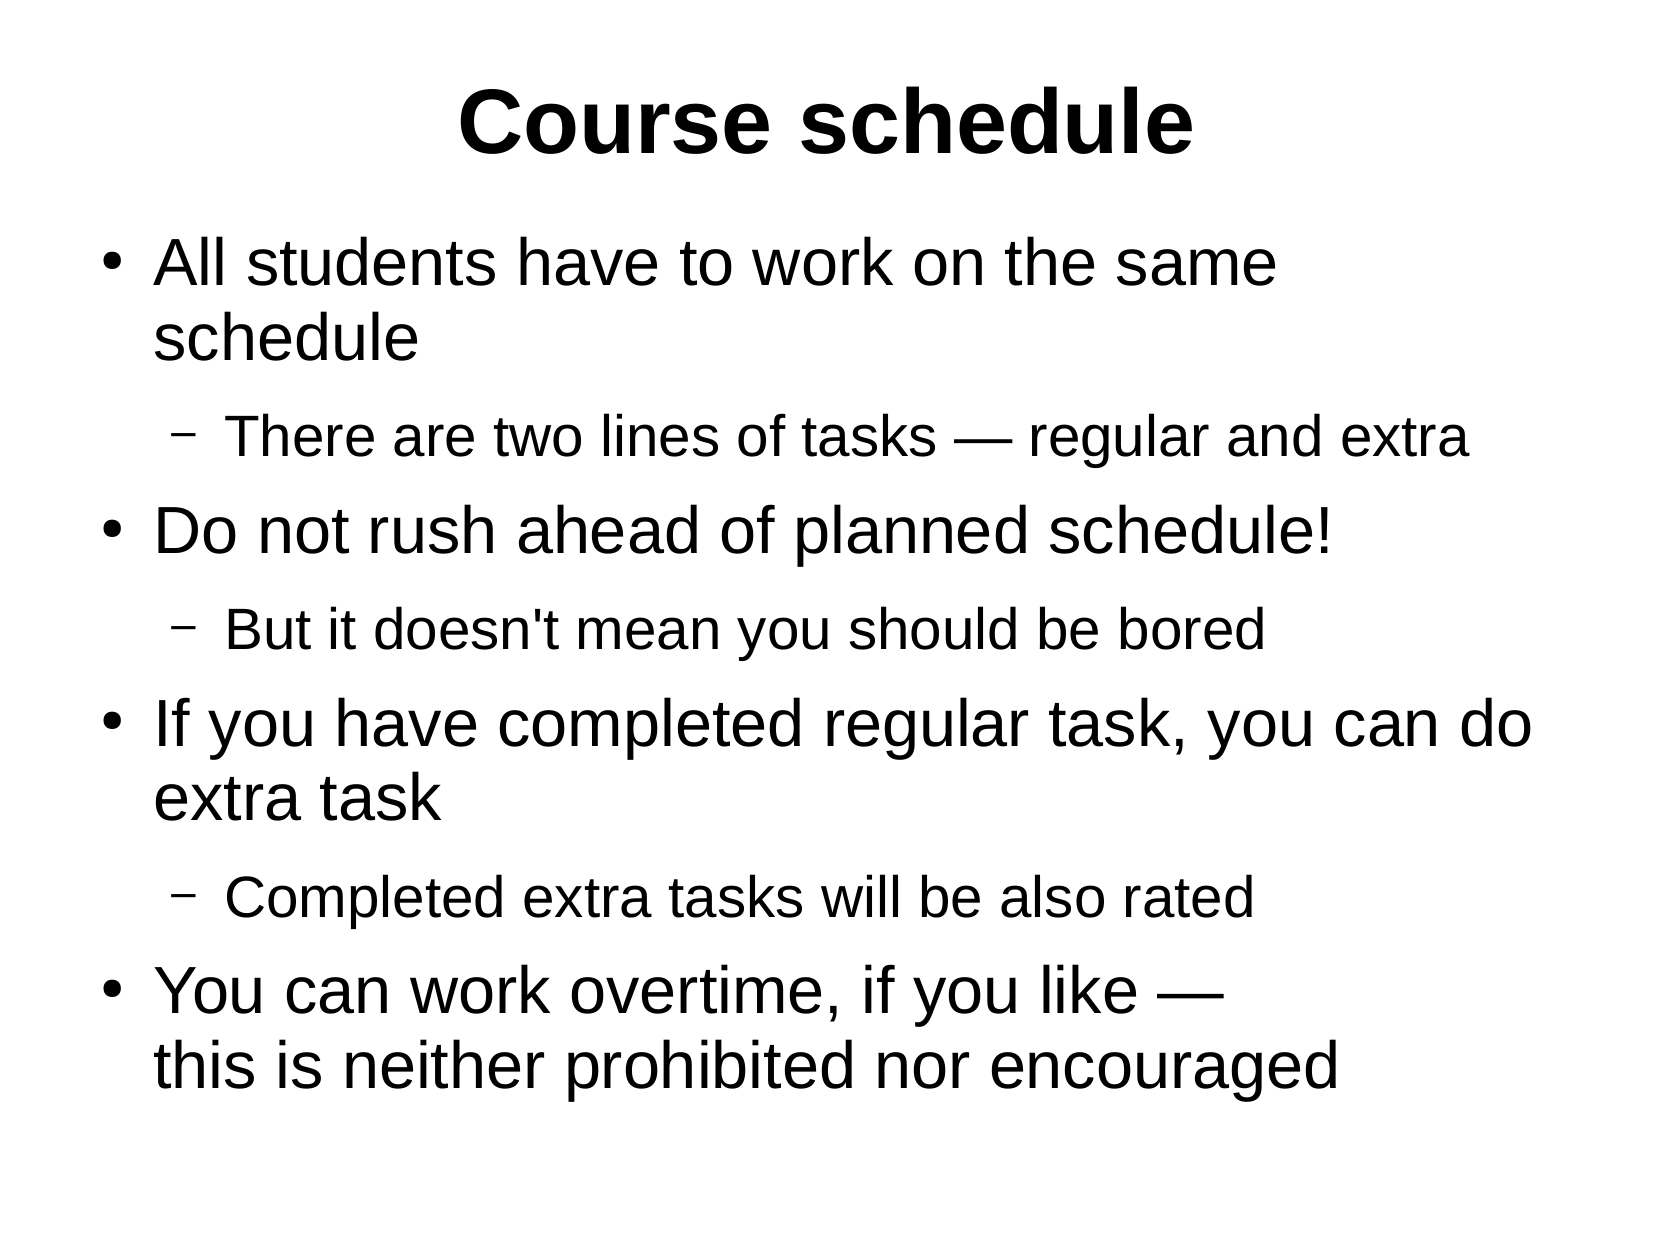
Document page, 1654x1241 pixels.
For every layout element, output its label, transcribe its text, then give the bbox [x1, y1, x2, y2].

list All students have to work on the same schedule There are two lines of tasks — regular and extra Do not rush ahead of planned schedule! But it doesn't mean you should be bored If you have completed regular task, you can do extra task Completed extra tasks will be also rated You can work overtime, if you like — this is neither prohibited nor encouraged [82, 225, 1538, 1186]
title Course schedule [82, 49, 1571, 196]
